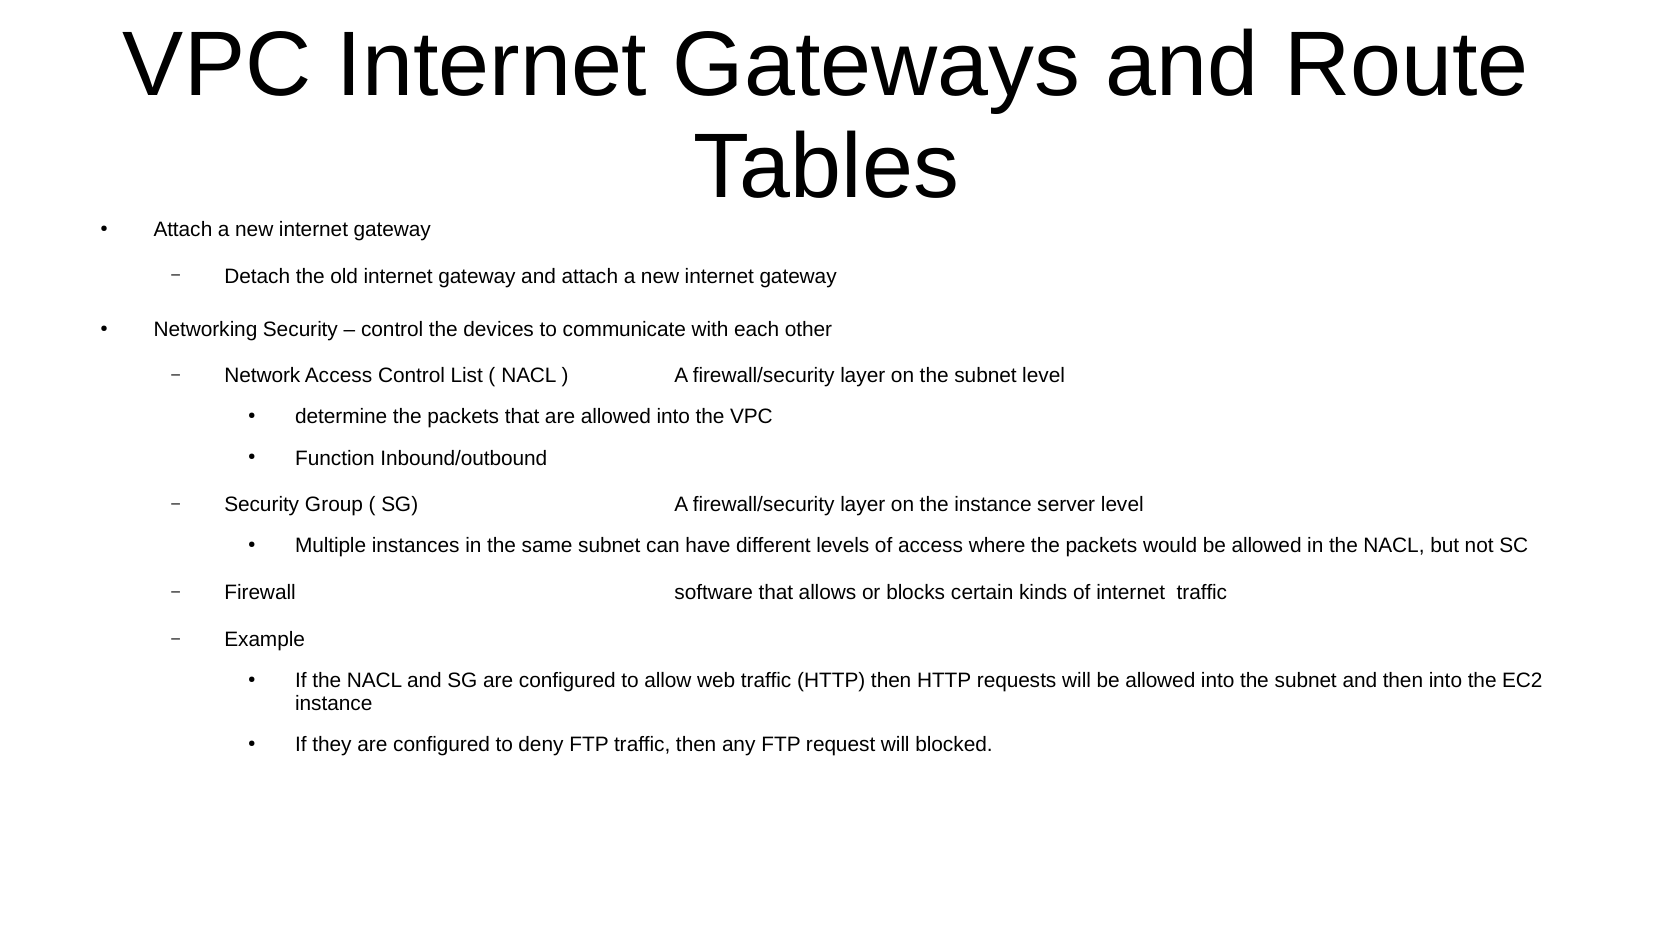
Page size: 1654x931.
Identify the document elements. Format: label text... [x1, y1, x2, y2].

title VPC Internet Gateways and Route Tables [82, 12, 1571, 217]
list Attach a new internet gateway Detach the old internet gateway and attach a new internet gateway Networking Security – control the devices to communicate with each other Network Access Control List ( NACL ) A firewall/security layer on the subnet level determine the packets that are allowed into the VPC Function Inbound/outbound Security Group ( SG) A firewall/security layer on the instance server level Multiple instances in the same subnet can have different levels of access where the packets would be allowed in the NACL, but not SC Firewall software that allows or blocks certain kinds of internet traffic Example If the NACL and SG are configured to allow web traffic (HTTP) then HTTP requests will be allowed into the subnet and then into the EC2 instance If they are configured to deny FTP traffic, then any FTP request will blocked. [82, 217, 1606, 886]
